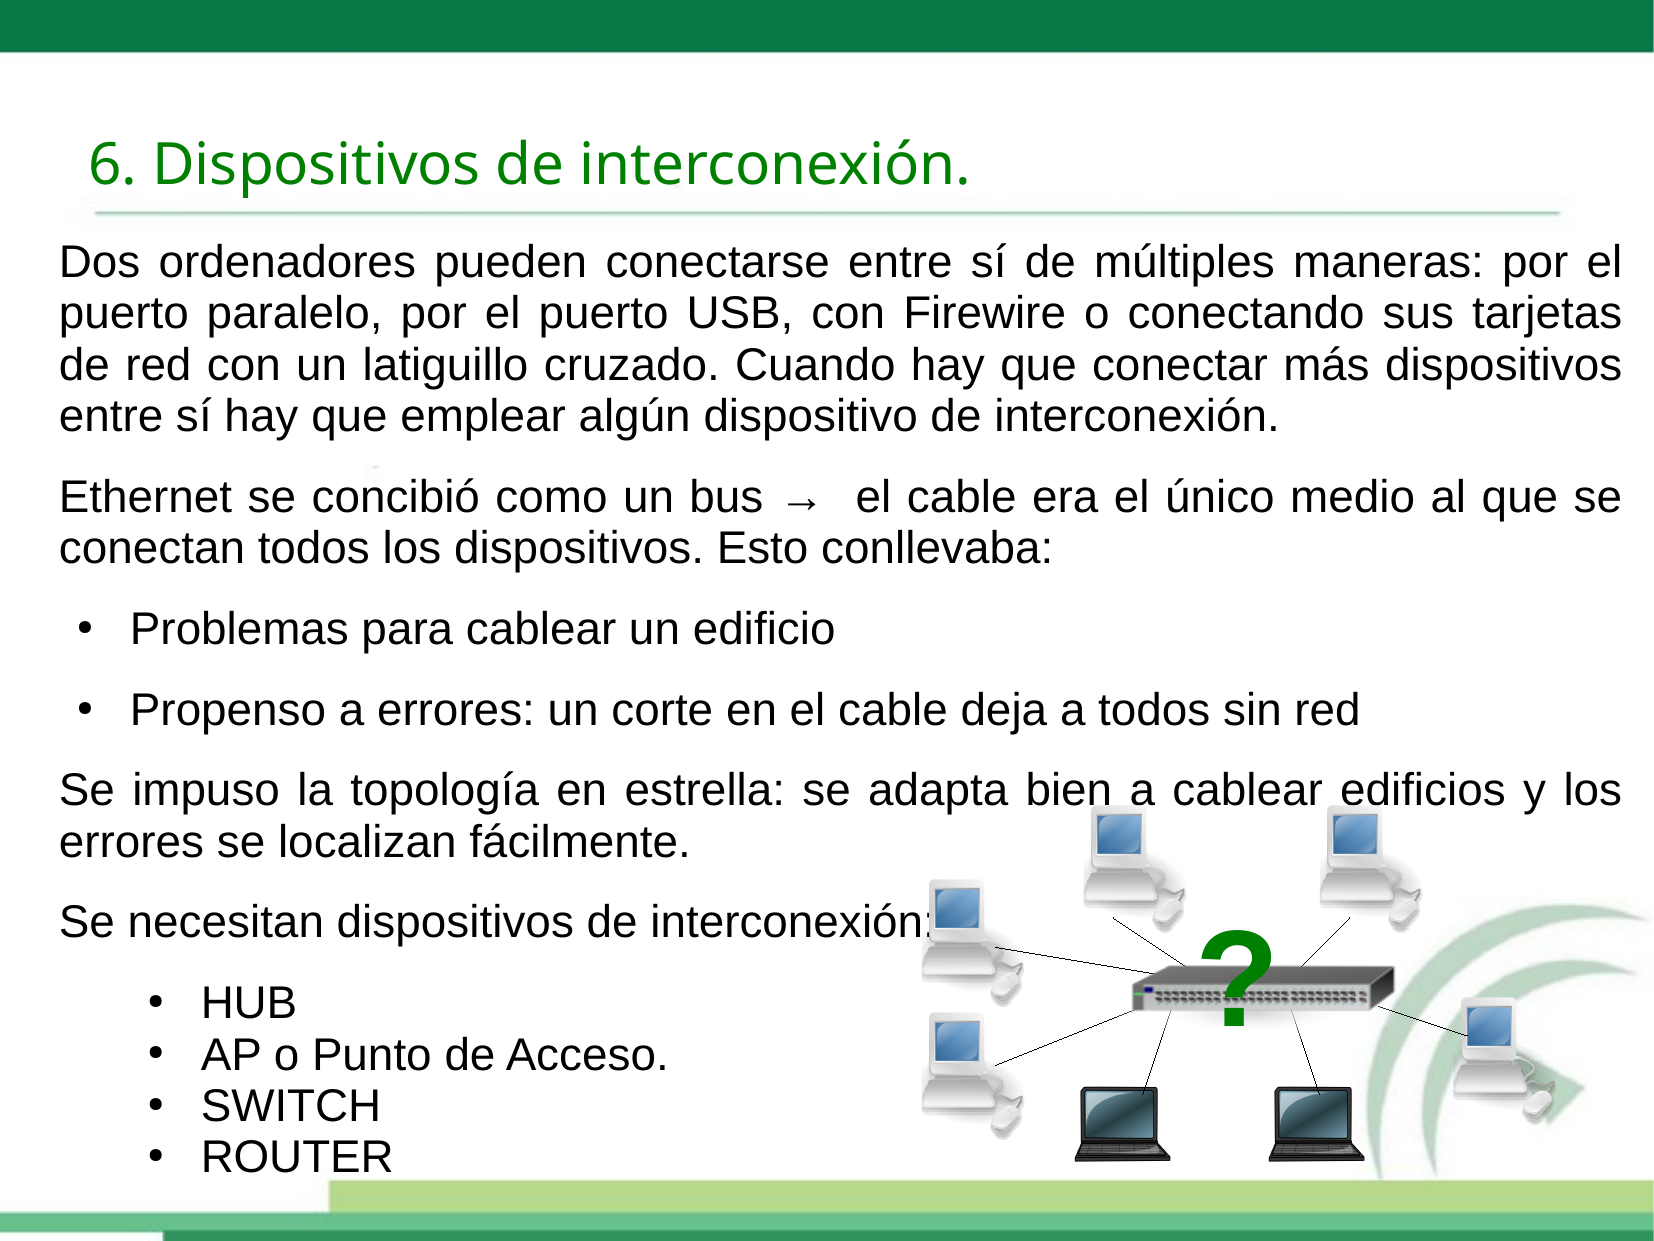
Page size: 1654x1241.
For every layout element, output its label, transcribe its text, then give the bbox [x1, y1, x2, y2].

text_box ? [1181, 894, 1329, 1063]
picture [0, 0, 1654, 1241]
list Dos ordenadores pueden conectarse entre sí de múltiples maneras: por el puerto paralelo, por el puerto USB, con Firewire o conectando sus tarjetas de red con un latiguillo cruzado. Cuando hay que conectar más dispositivos entre sí hay que emplear algún dispositivo de interconexión. Ethernet se concibió como un bus → el cable era el único medio al que se conectan todos los dispositivos. Esto conllevaba: Problemas para cablear un edificio Propenso a errores: un corte en el cable deja a todos sin red Se impuso la topología en estrella: se adapta bien a cablear edificios y los errores se localizan fácilmente. Se necesitan dispositivos de interconexión: HUB AP o Punto de Acceso. SWITCH ROUTER [59, 236, 1625, 1183]
title 6. Dispositivos de interconexión. [88, 58, 1577, 236]
